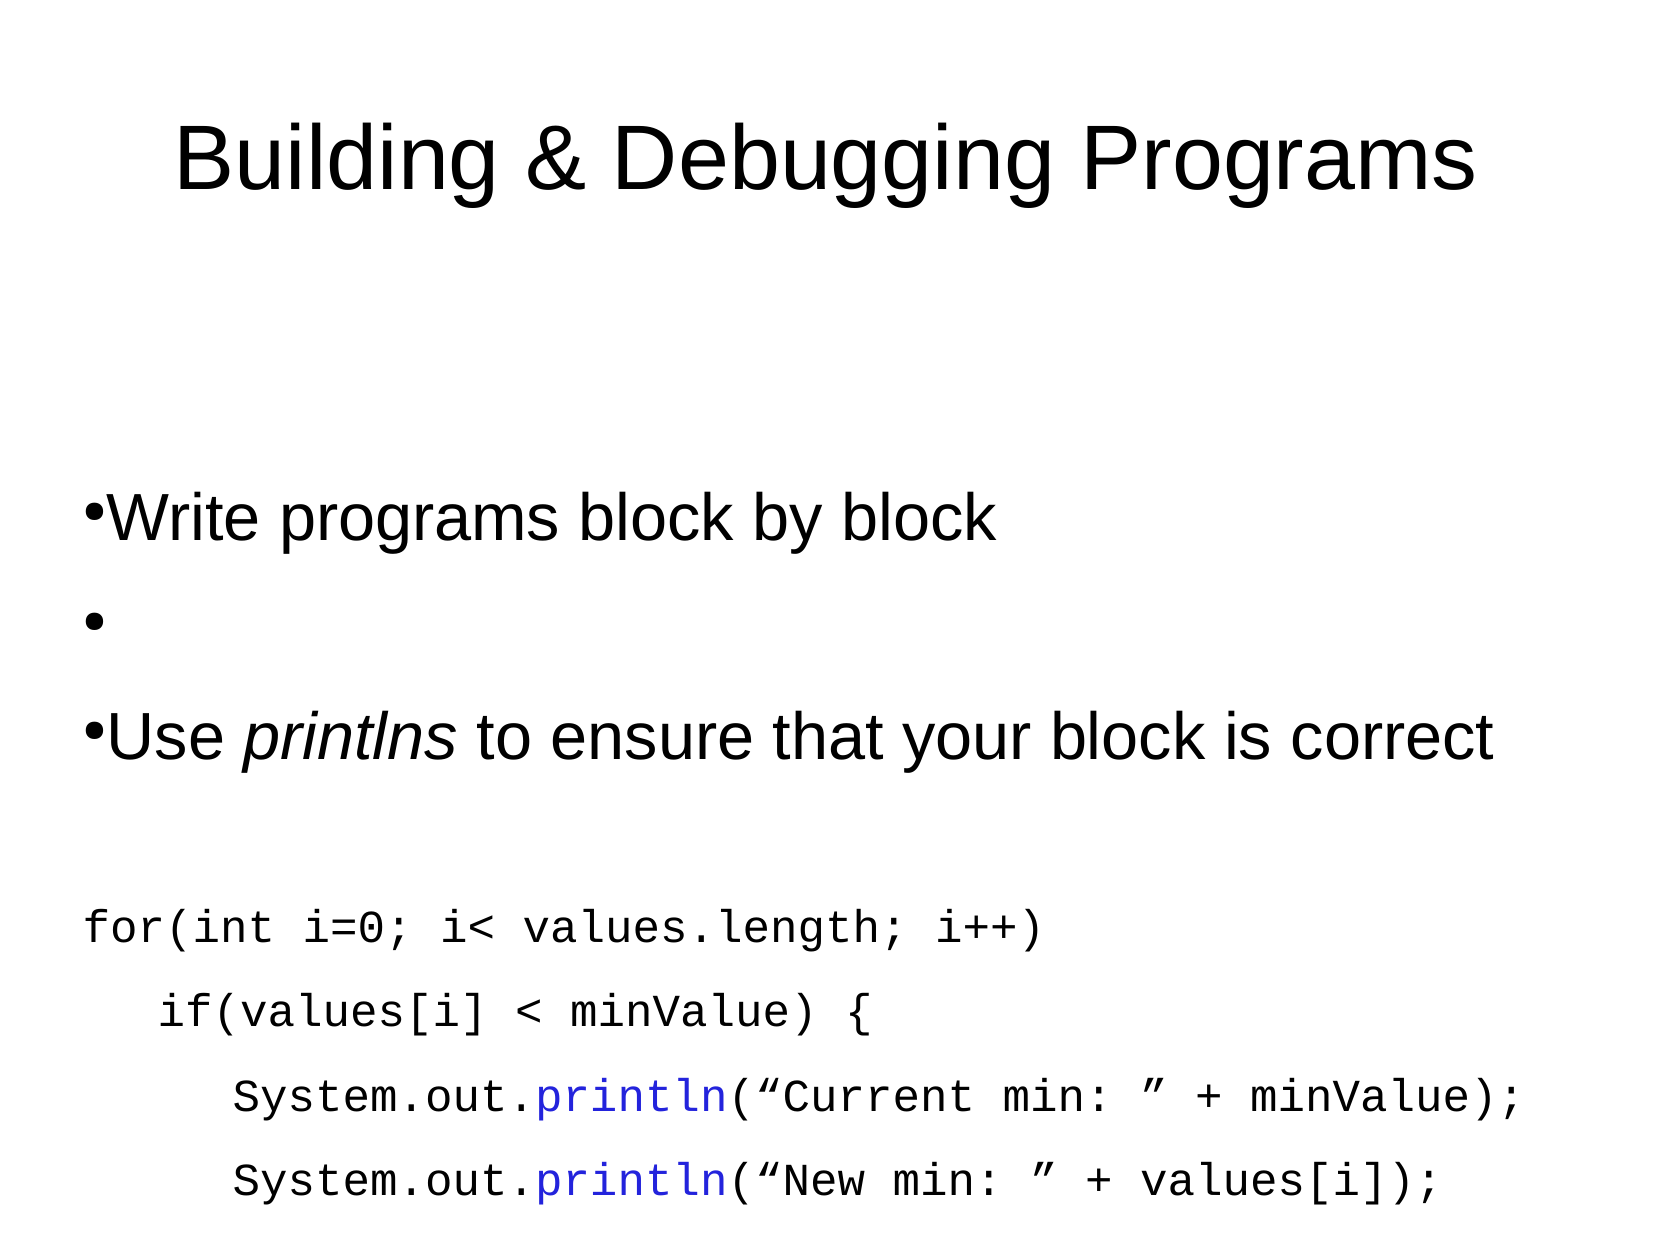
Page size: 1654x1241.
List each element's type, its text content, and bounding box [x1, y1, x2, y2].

title Building & Debugging Programs [82, 56, 1571, 250]
subtitle Write programs block by block Use printlns to ensure that your block is correct for(int i=0; i< values.length; i++) if(values[i] < minValue) { System.out.println(“Current min: ” + minValue); System.out.println(“New min: ” + values[i]); minValue = values[i]; } System.out.println(“Final min: ” + minValue); [82, 145, 1613, 1241]
